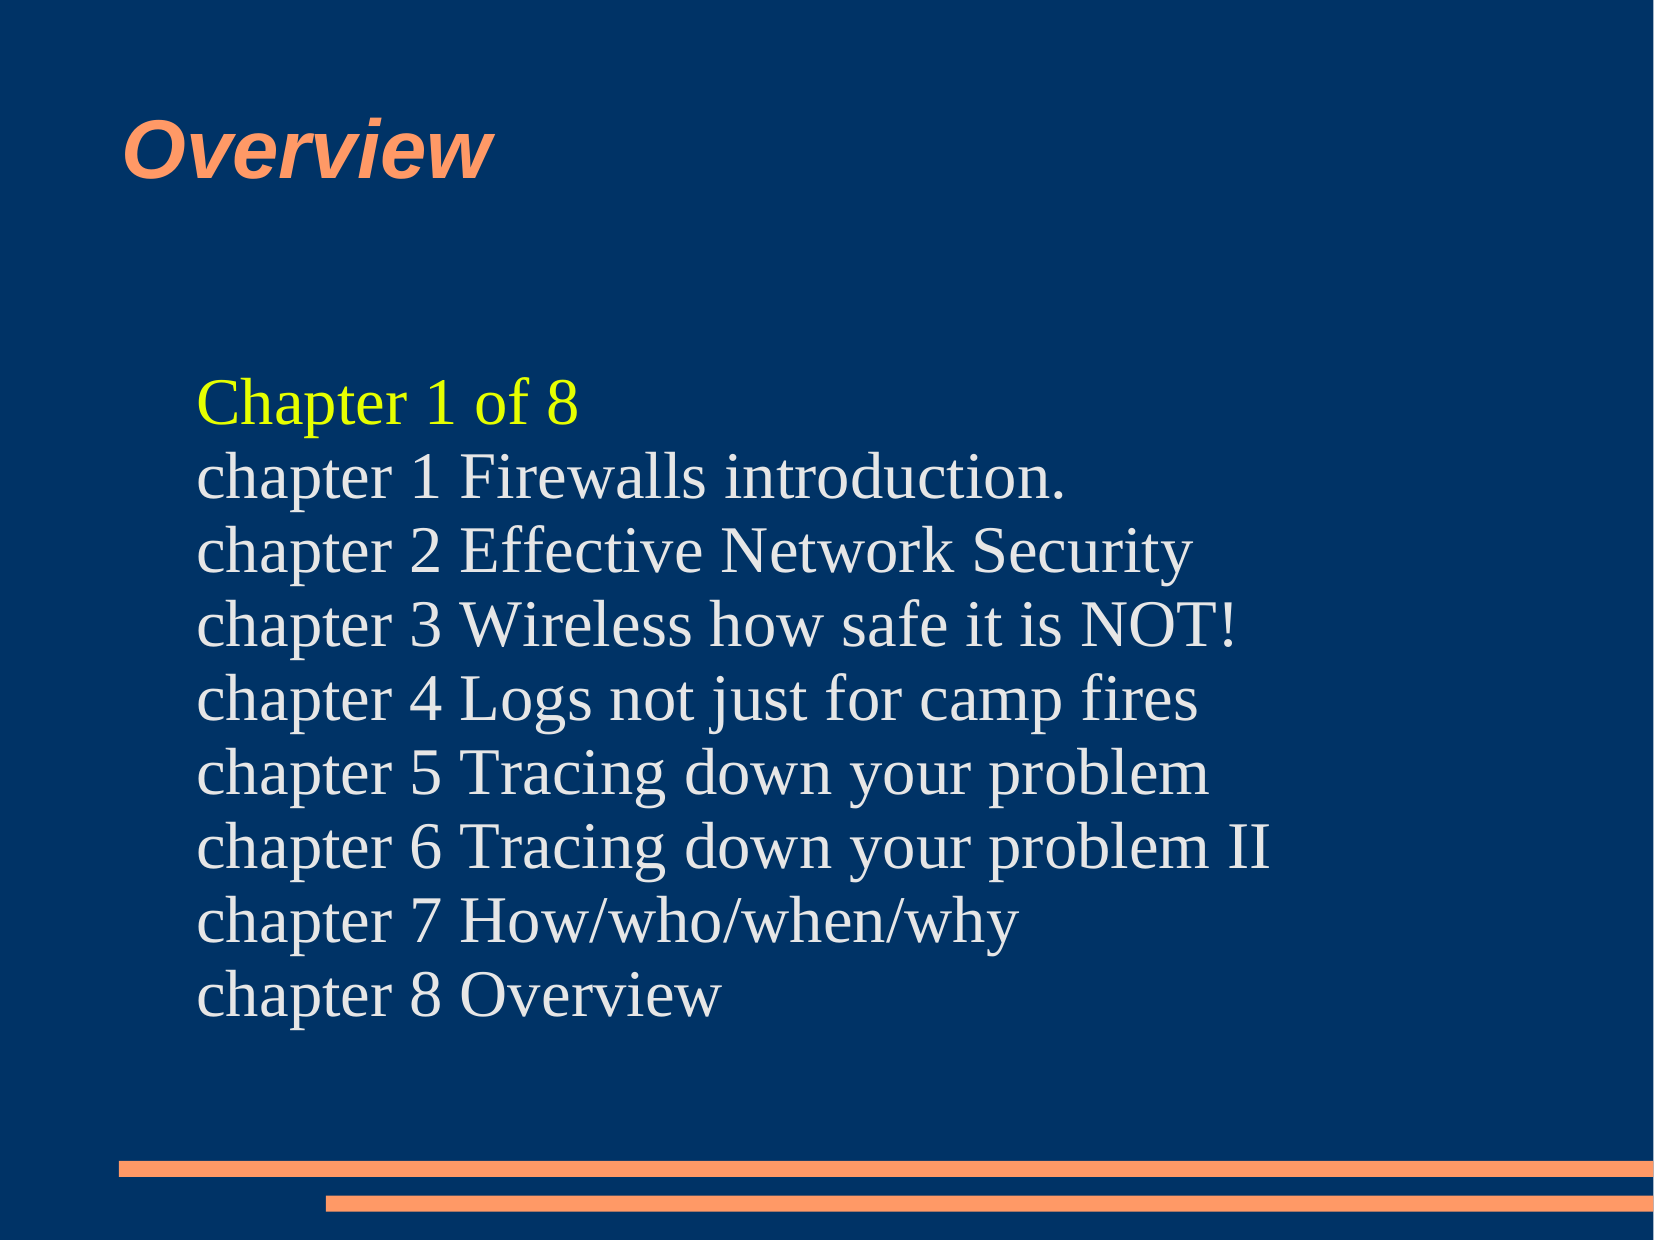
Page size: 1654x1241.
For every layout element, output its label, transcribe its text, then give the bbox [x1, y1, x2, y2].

title Overview [121, 46, 1534, 254]
list Chapter 1 of 8 chapter 1 Firewalls introduction. chapter 2 Effective Network Security chapter 3 Wireless how safe it is NOT! chapter 4 Logs not just for camp fires chapter 5 Tracing down your problem chapter 6 Tracing down your problem II chapter 7 How/who/when/why chapter 8 Overview [178, 364, 1570, 1147]
